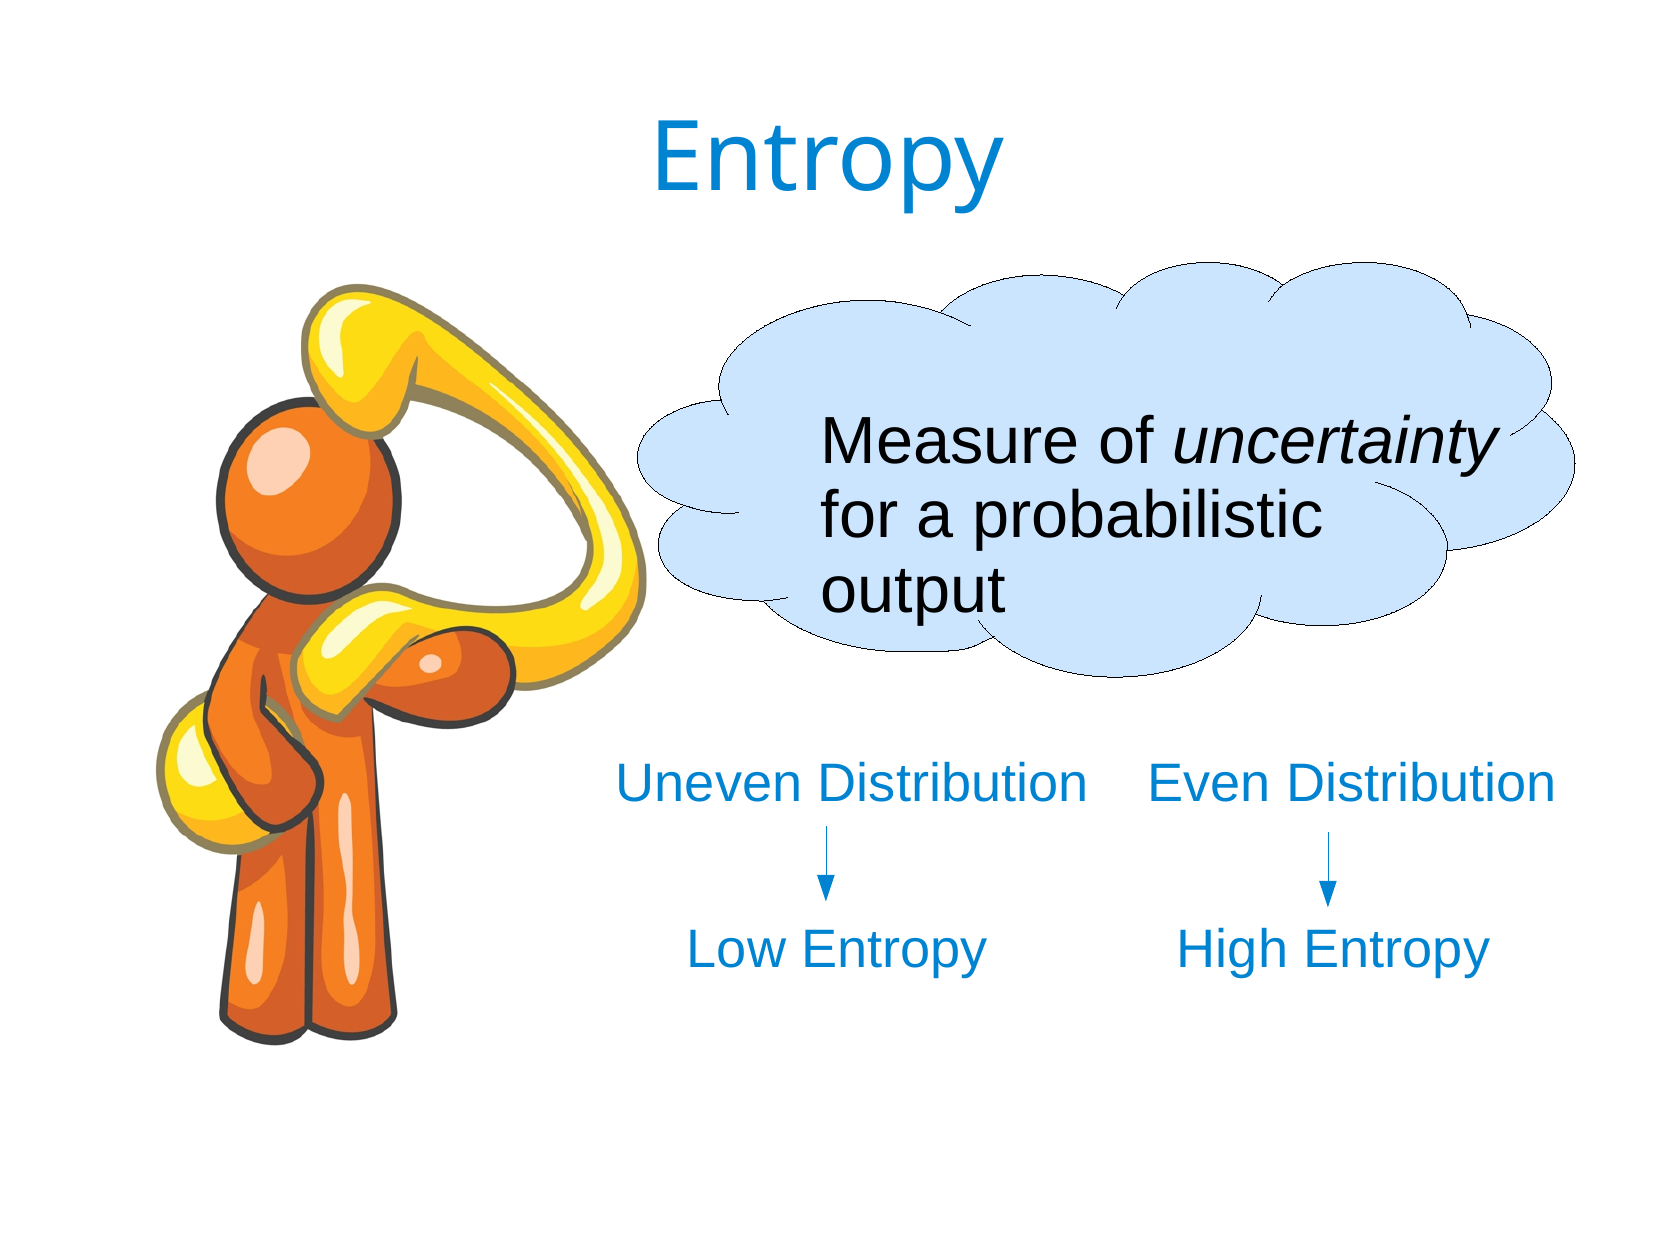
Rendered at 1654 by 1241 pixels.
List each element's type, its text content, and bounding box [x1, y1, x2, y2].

text_box Low Entropy [671, 910, 1047, 987]
text_box [637, 262, 1576, 601]
text_box High Entropy [1162, 910, 1537, 987]
text_box Uneven Distribution [600, 745, 1132, 821]
list Measure of uncertainty for a probabilistic output [750, 402, 1501, 676]
picture [15, 269, 728, 1062]
text_box Even Distribution [1132, 745, 1583, 821]
title Entropy [82, 49, 1571, 257]
